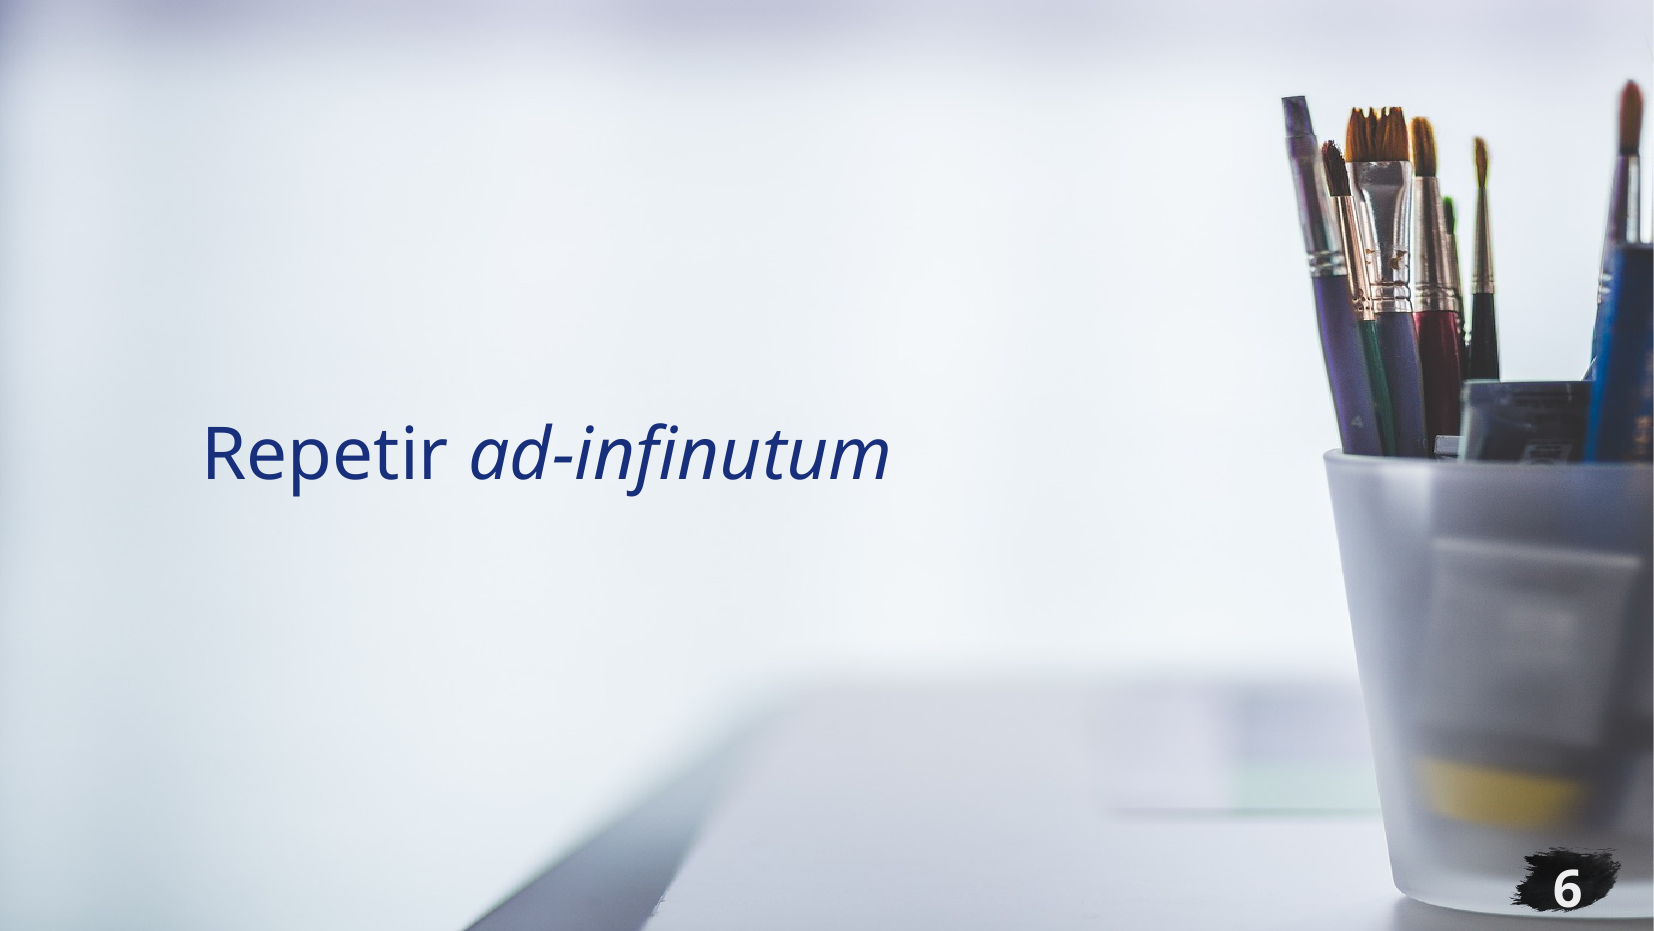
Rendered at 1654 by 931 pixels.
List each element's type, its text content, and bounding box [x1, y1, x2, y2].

text_box Repetir ad-infinutum [186, 393, 998, 484]
picture [0, 0, 1654, 931]
